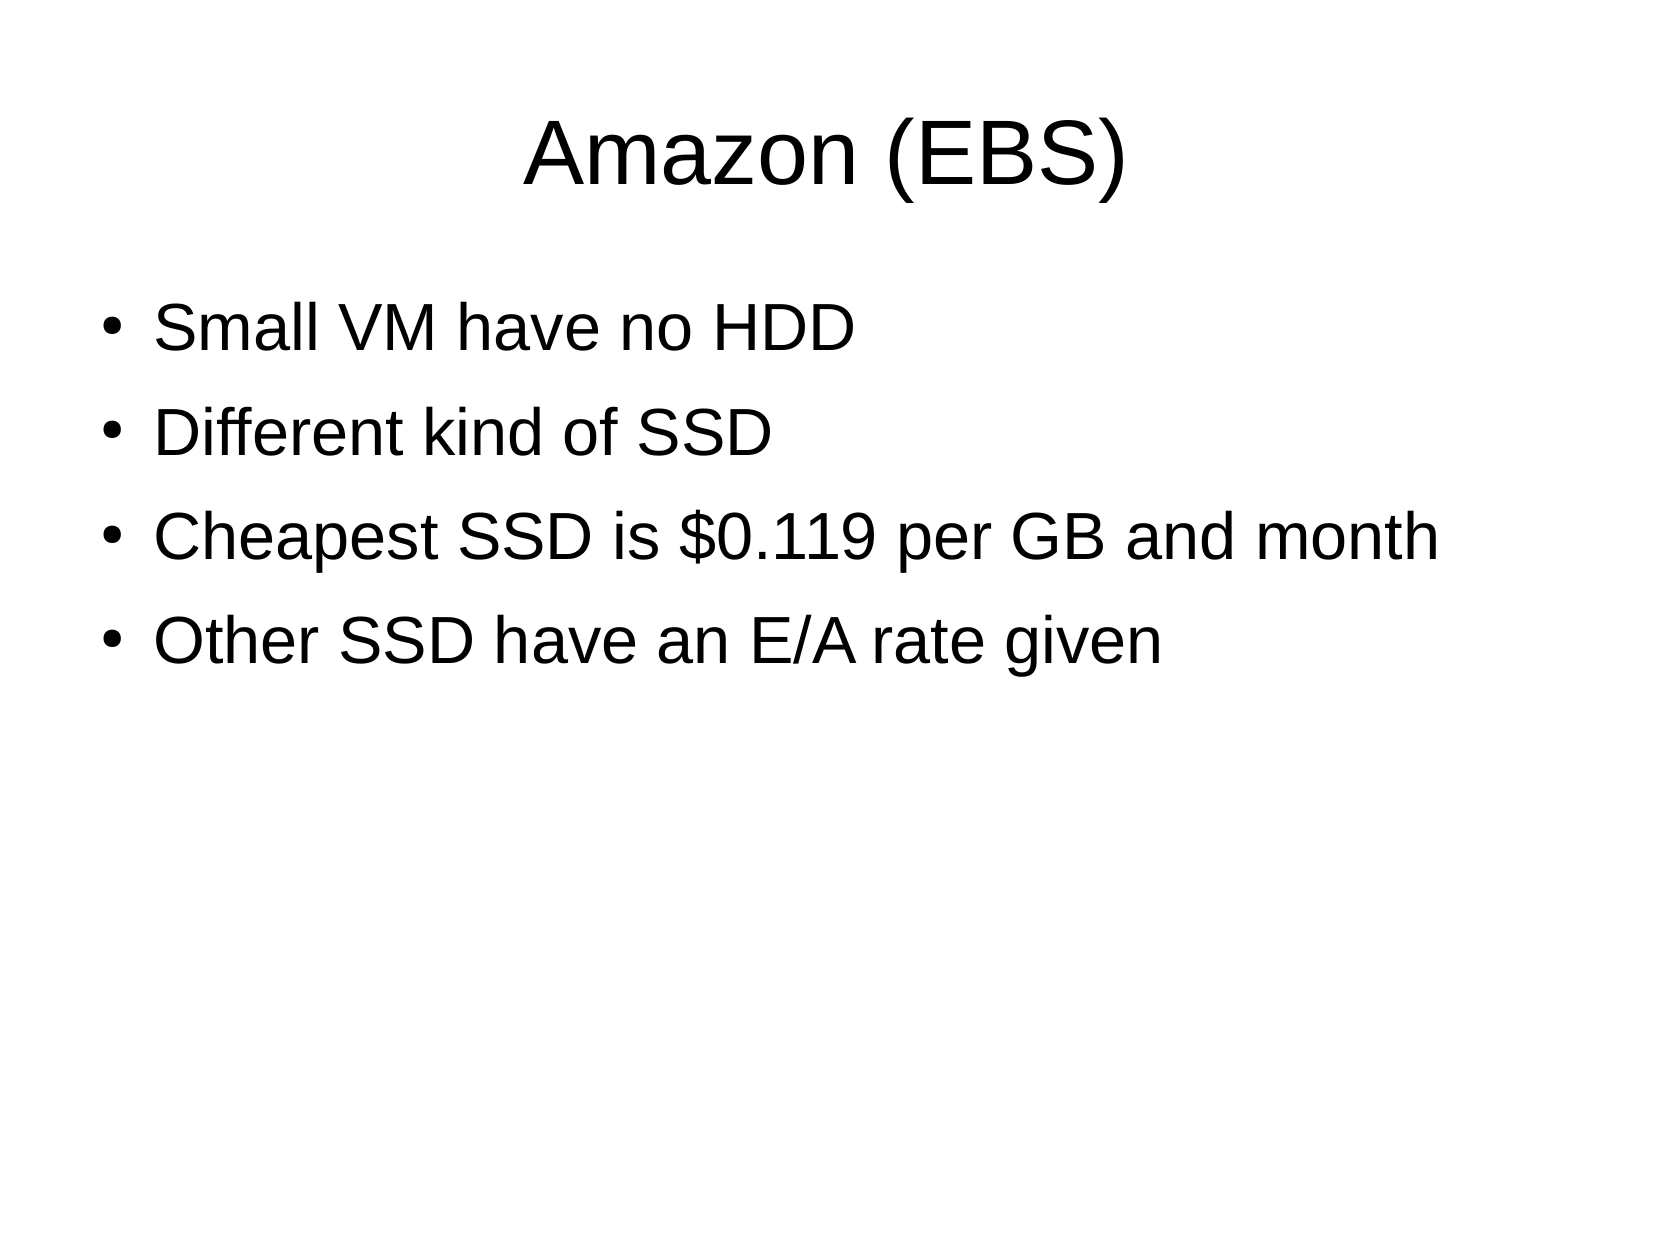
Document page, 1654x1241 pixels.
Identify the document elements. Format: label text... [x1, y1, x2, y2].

list Small VM have no HDD Different kind of SSD Cheapest SSD is $0.119 per GB and month Other SSD have an E/A rate given [82, 290, 1571, 1010]
title Amazon (EBS) [82, 49, 1571, 257]
